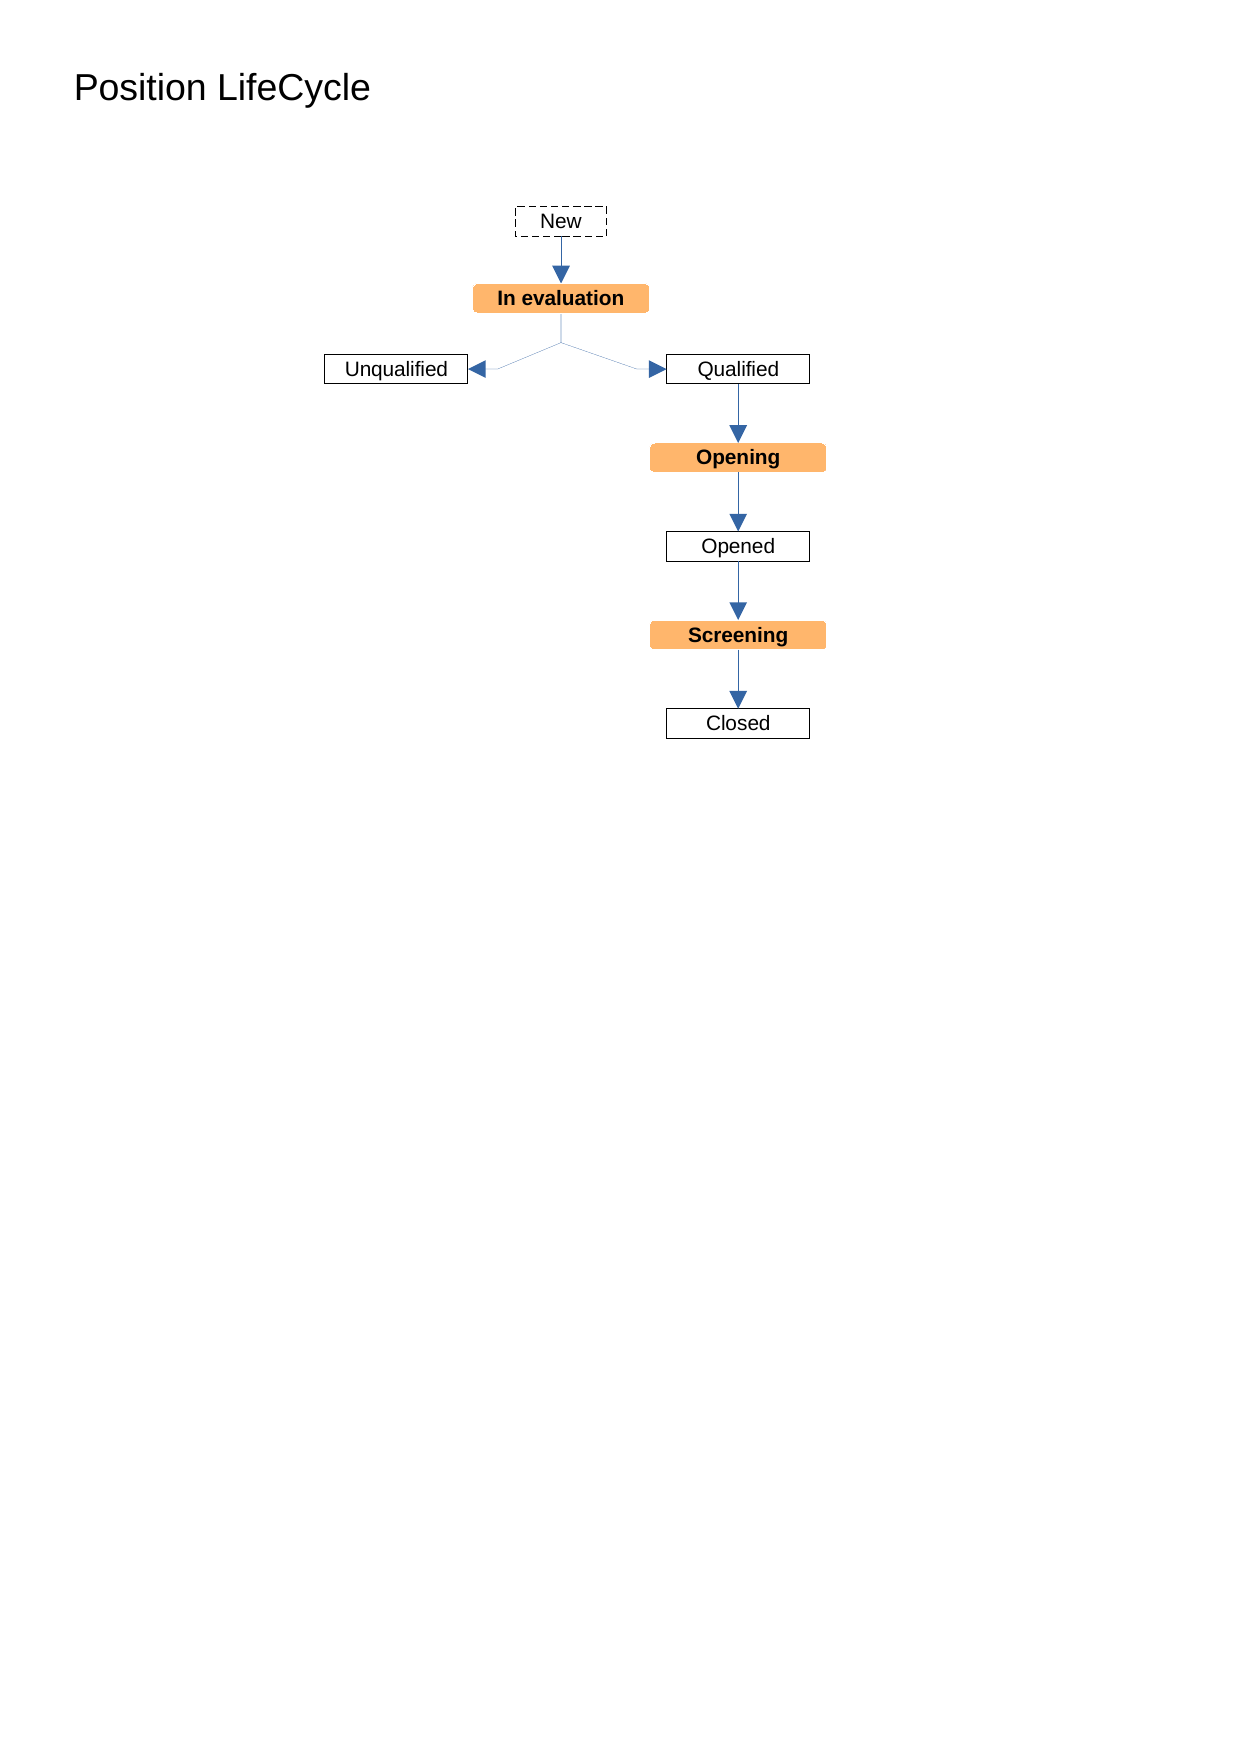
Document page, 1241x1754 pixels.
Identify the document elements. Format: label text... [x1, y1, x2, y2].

text_box Unqualified [324, 354, 468, 384]
text_box Opening [649, 442, 827, 473]
text_box Position LifeCycle [59, 59, 443, 116]
text_box In evaluation [472, 283, 650, 314]
text_box Opened [666, 531, 810, 562]
text_box Qualified [666, 354, 810, 384]
text_box Screening [649, 620, 827, 650]
text_box Closed [666, 708, 810, 739]
text_box New [515, 206, 607, 237]
